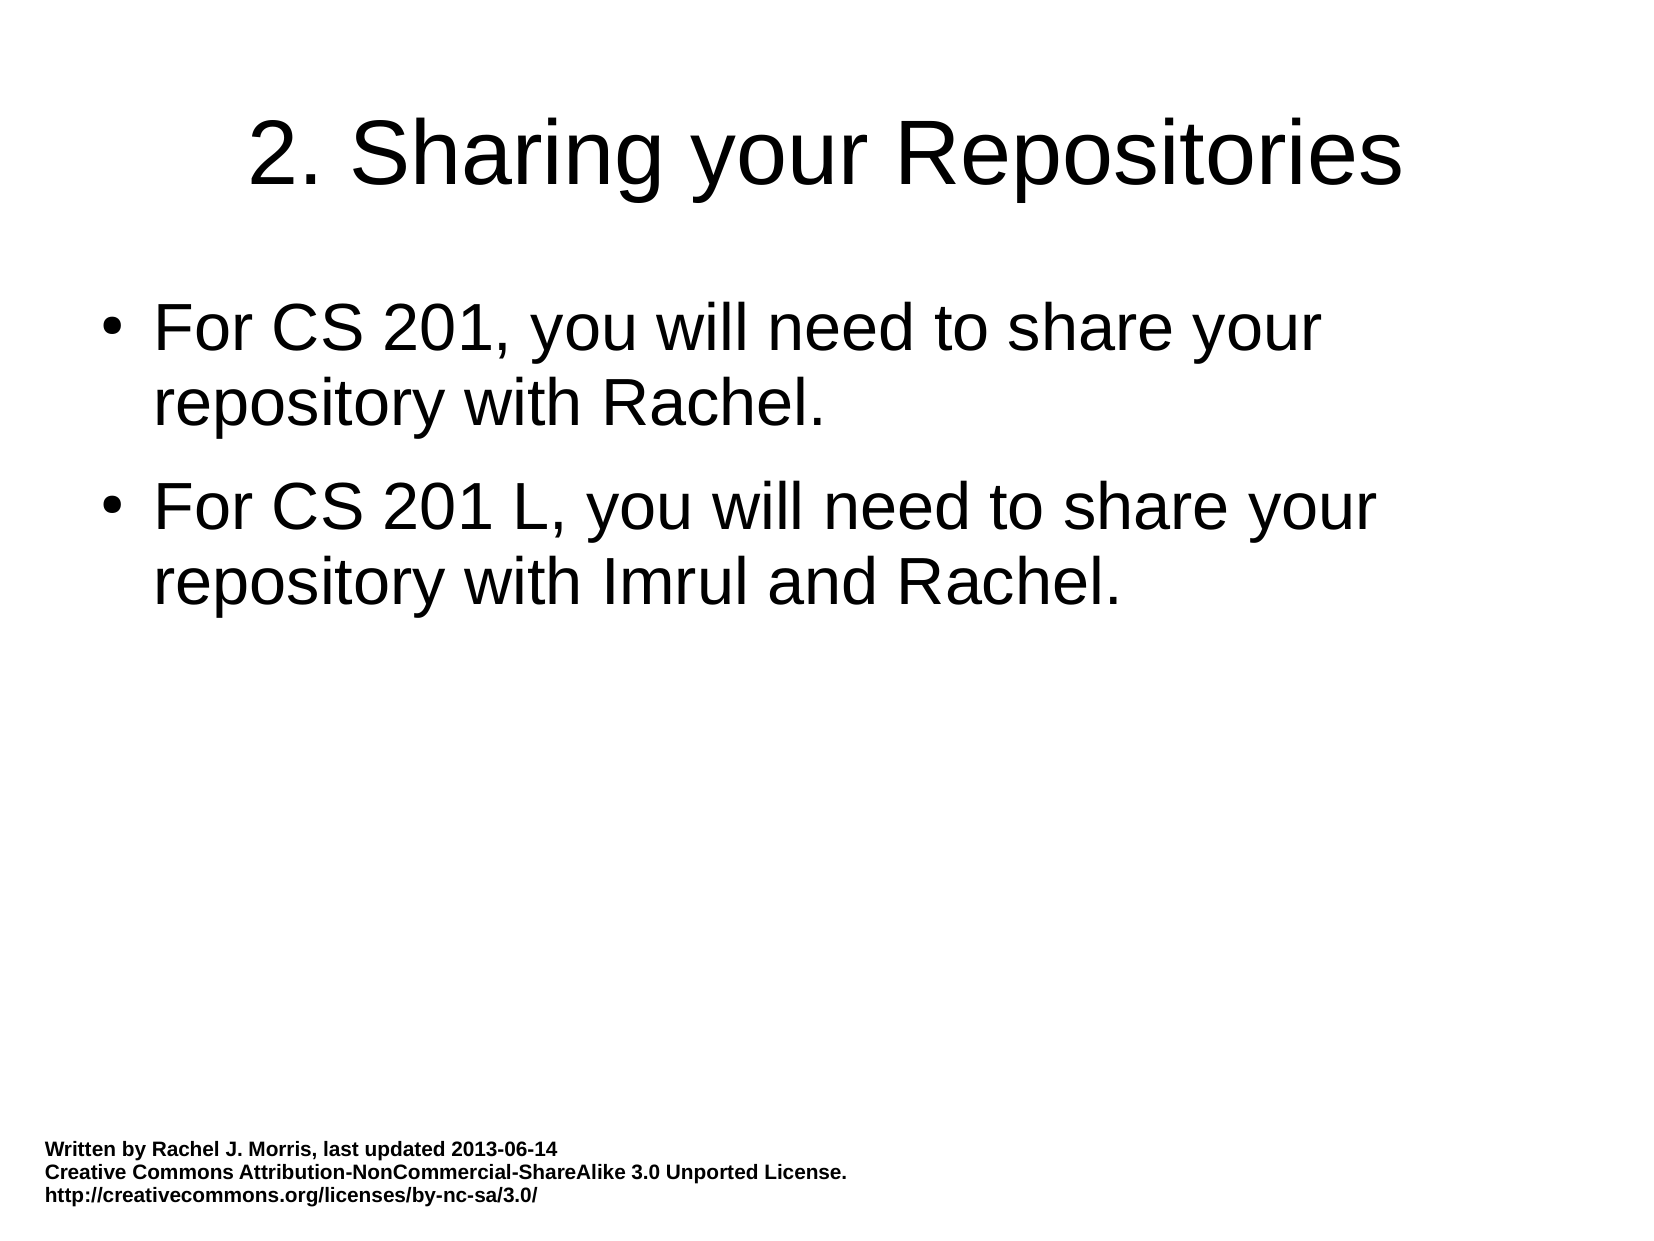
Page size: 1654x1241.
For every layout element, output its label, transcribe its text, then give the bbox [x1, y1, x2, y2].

list For CS 201, you will need to share your repository with Rachel. For CS 201 L, you will need to share your repository with Imrul and Rachel. [82, 290, 1538, 1010]
title 2. Sharing your Repositories [82, 49, 1571, 257]
